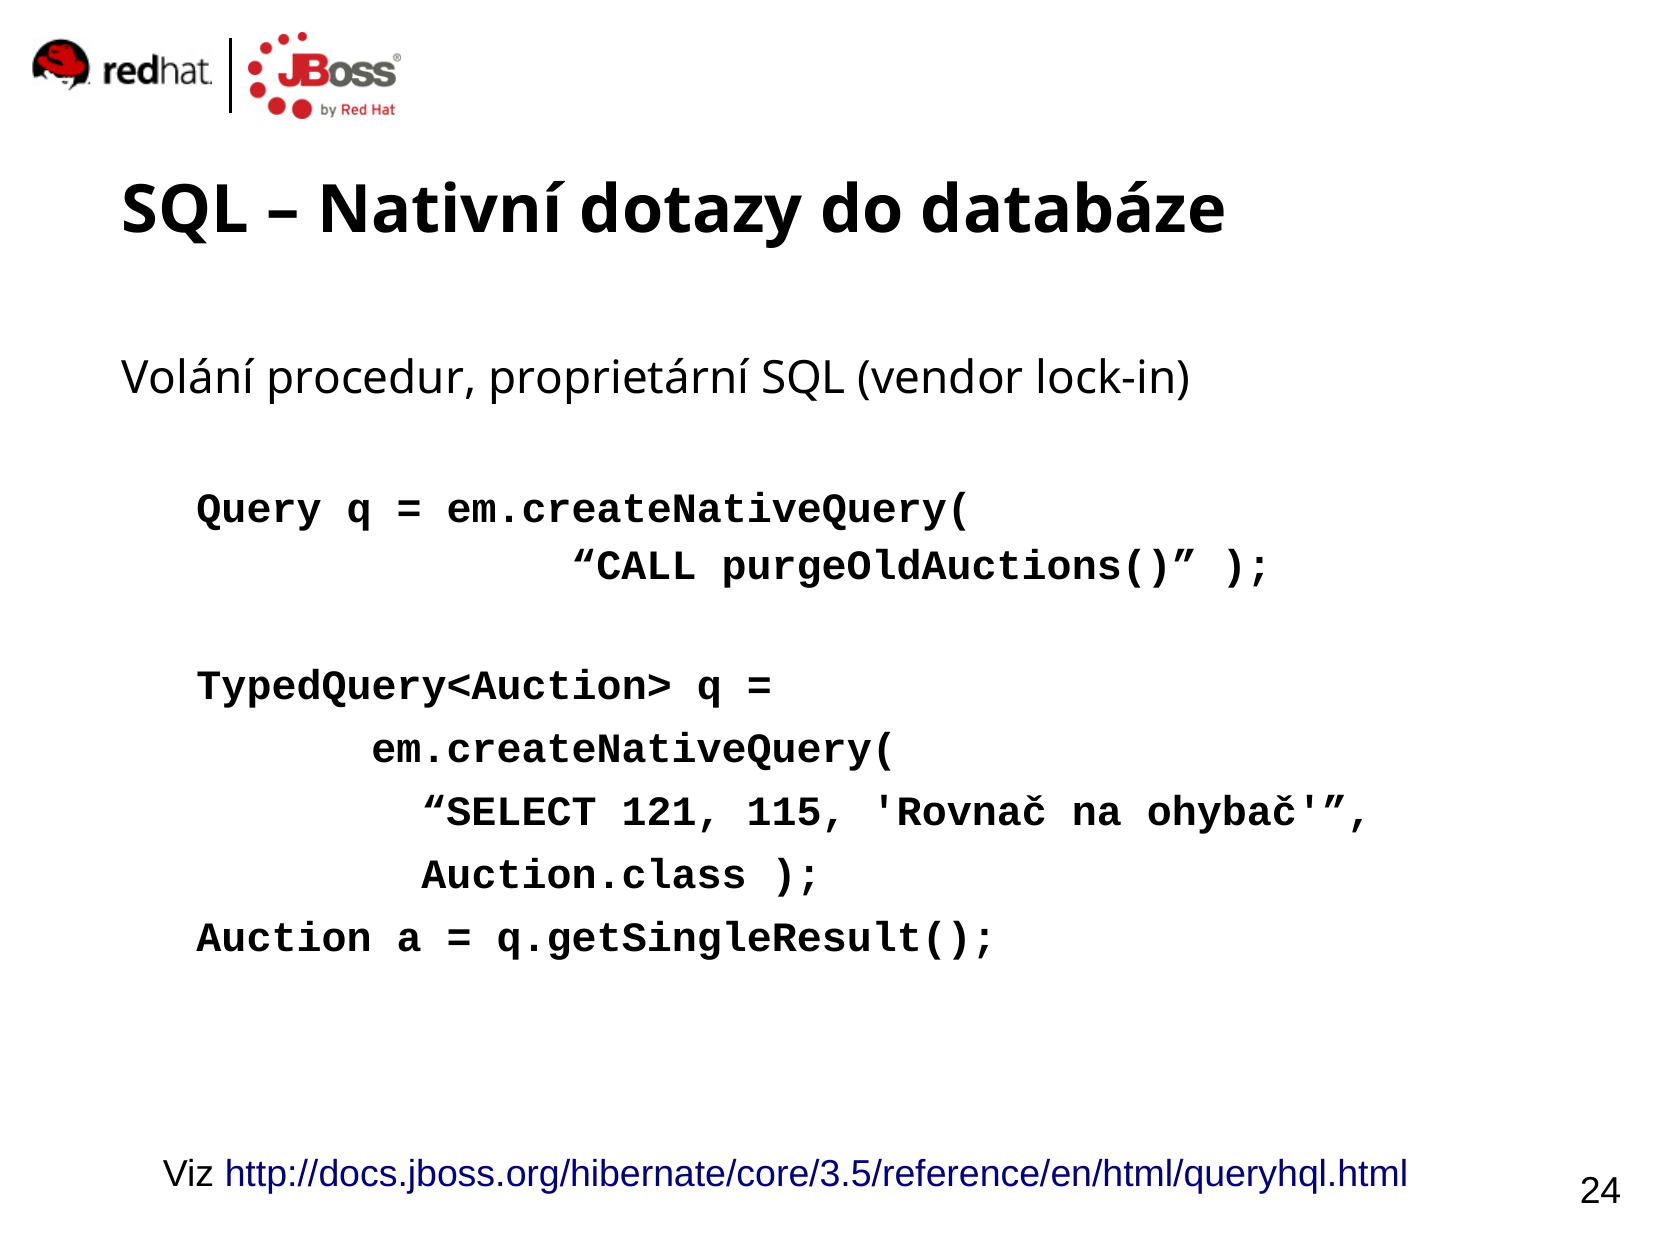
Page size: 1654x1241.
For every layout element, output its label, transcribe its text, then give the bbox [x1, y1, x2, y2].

picture [248, 32, 401, 110]
text_box Viz http://docs.jboss.org/hibernate/core/3.5/reference/en/html/queryhql.html [148, 1144, 1434, 1202]
title SQL – Nativní dotazy do databáze [121, 110, 1534, 303]
picture [31, 37, 212, 98]
list Volání procedur, proprietární SQL (vendor lock-in) [121, 344, 1534, 413]
list Query q = em.createNativeQuery( “CALL purgeOldAuctions()” ); TypedQuery<Auction> q = em.createNativeQuery( “SELECT 121, 115, 'Rovnač na ohybač'”, Auction.class ); Auction a = q.getSingleResult(); [121, 487, 1534, 1051]
